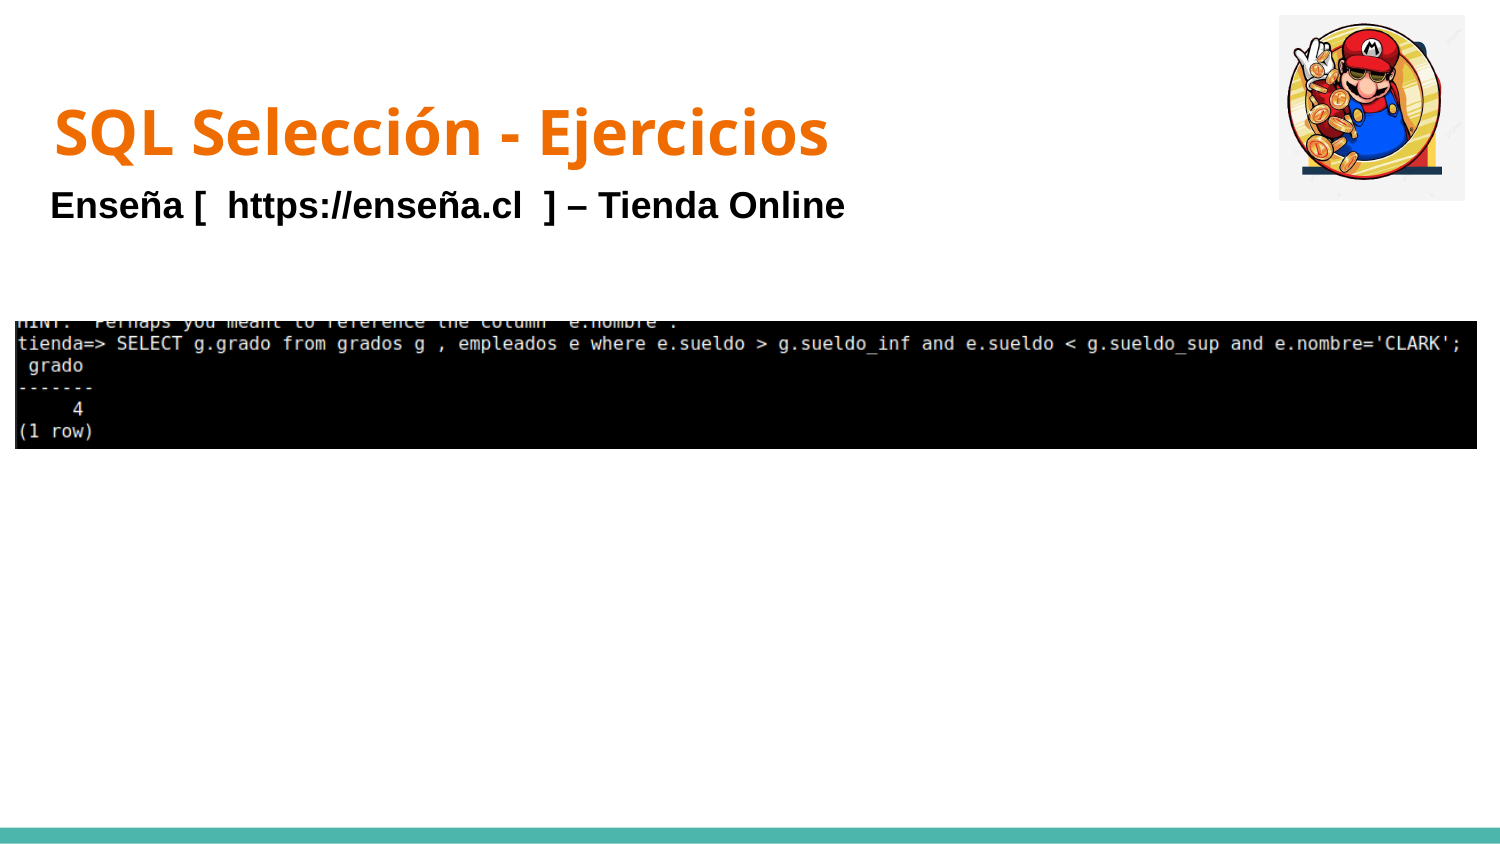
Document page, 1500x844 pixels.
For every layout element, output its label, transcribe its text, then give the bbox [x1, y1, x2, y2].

picture [15, 321, 1477, 449]
title SQL Selección - Ejercicios [39, 72, 1279, 177]
picture [1279, 15, 1465, 201]
text_box Enseña [ https://enseña.cl ] – Tienda Online [35, 177, 1323, 234]
